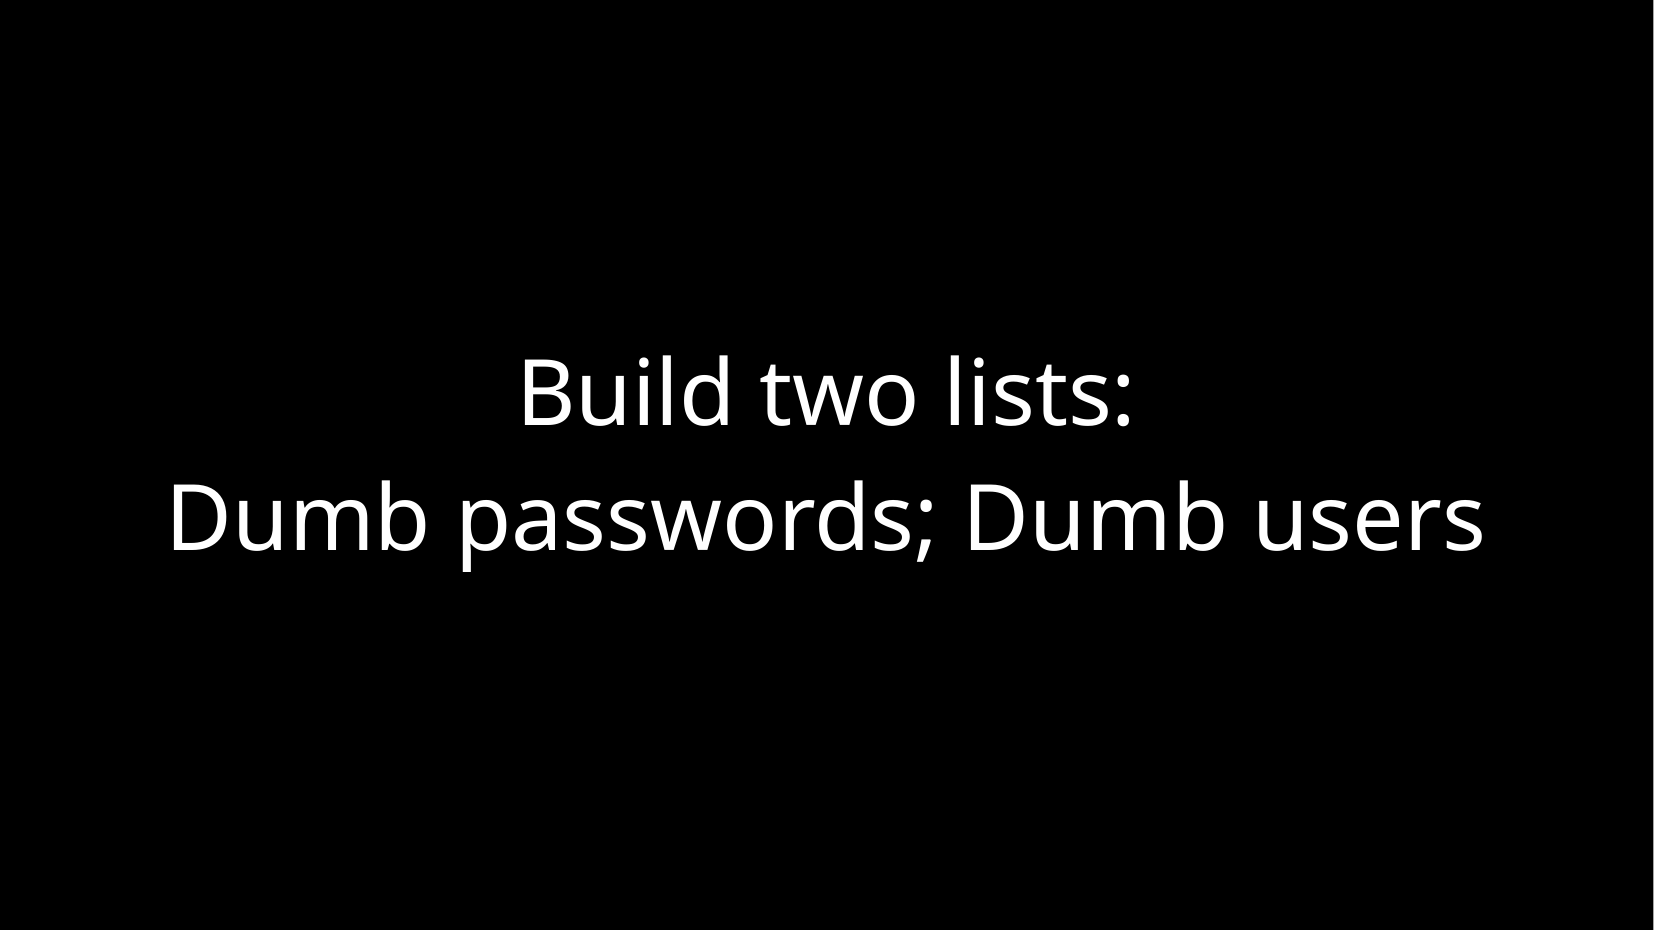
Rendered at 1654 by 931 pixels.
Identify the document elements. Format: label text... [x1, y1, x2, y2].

title Build two lists: Dumb passwords; Dumb users [82, 341, 1571, 564]
